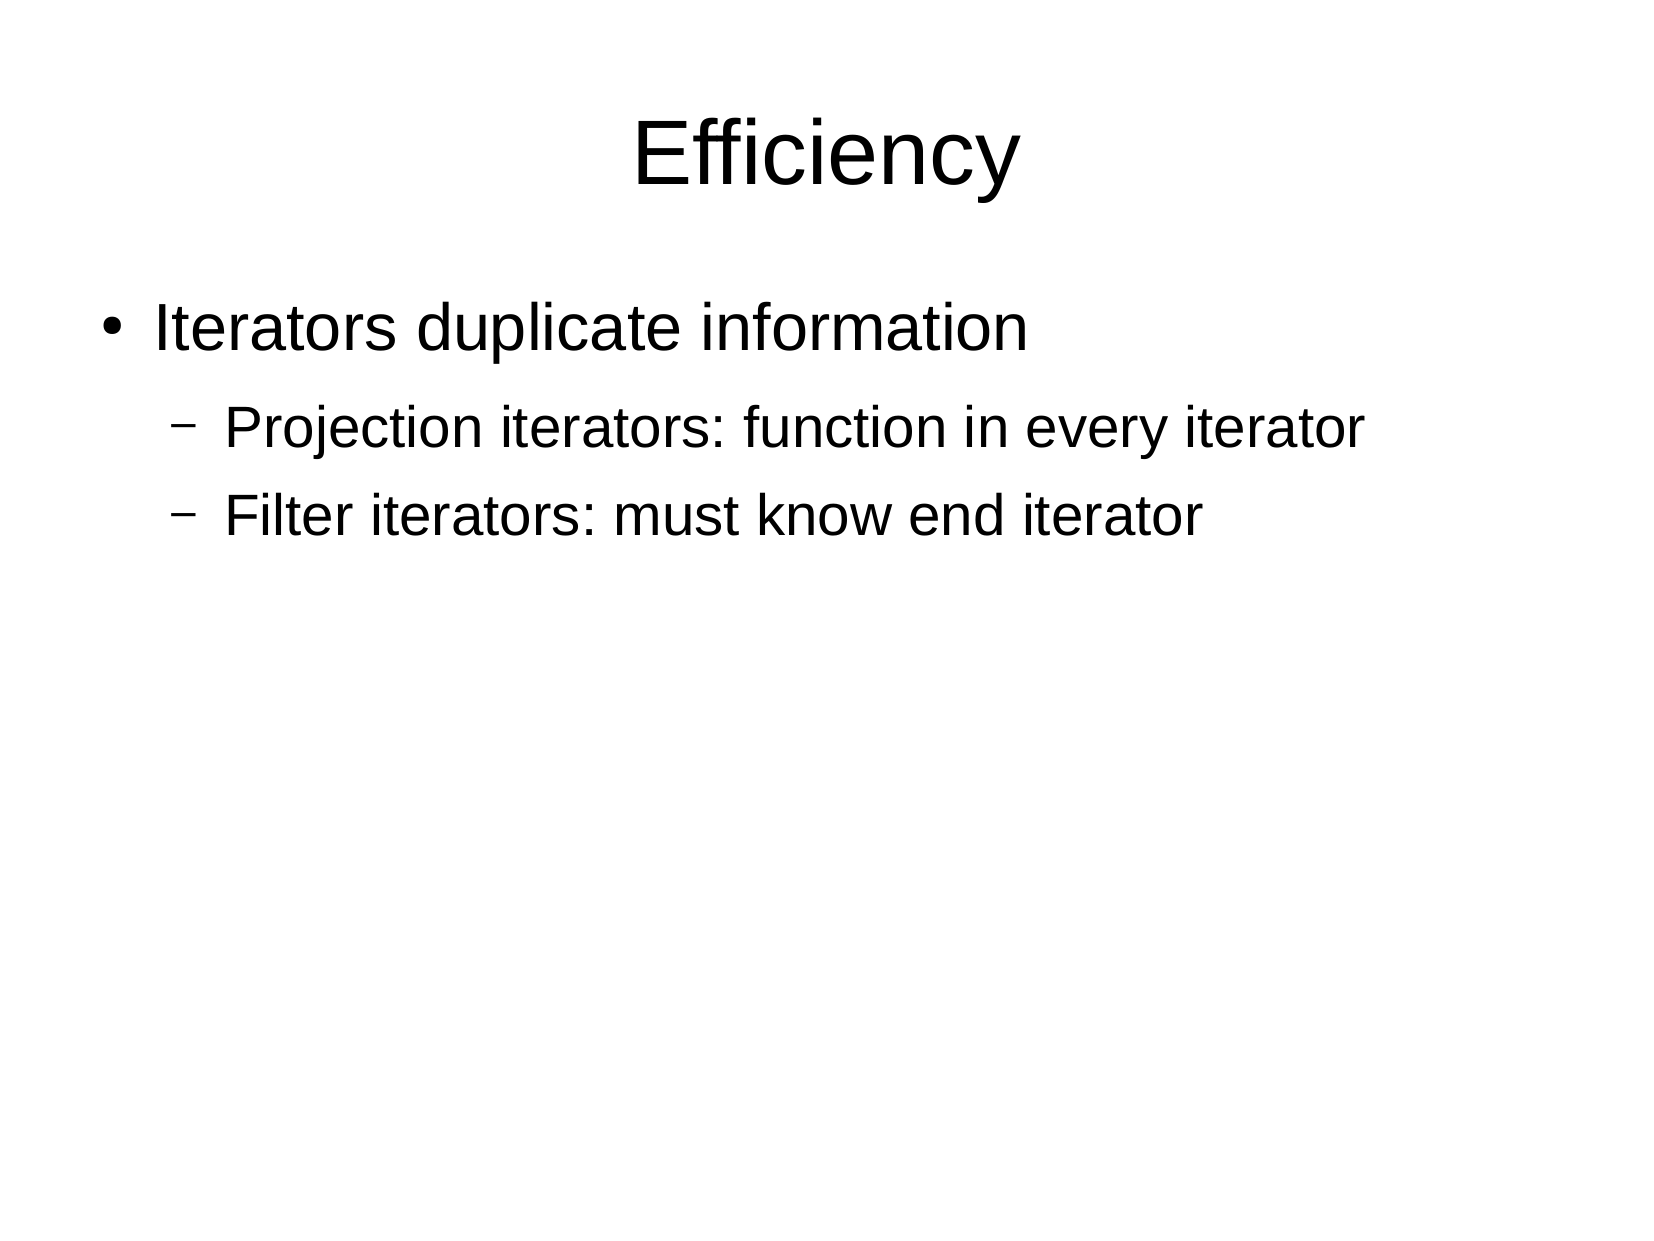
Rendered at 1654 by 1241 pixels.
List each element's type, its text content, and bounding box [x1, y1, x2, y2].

title Efficiency [82, 49, 1571, 257]
list Iterators duplicate information Projection iterators: function in every iterator Filter iterators: must know end iterator [82, 290, 1571, 1010]
